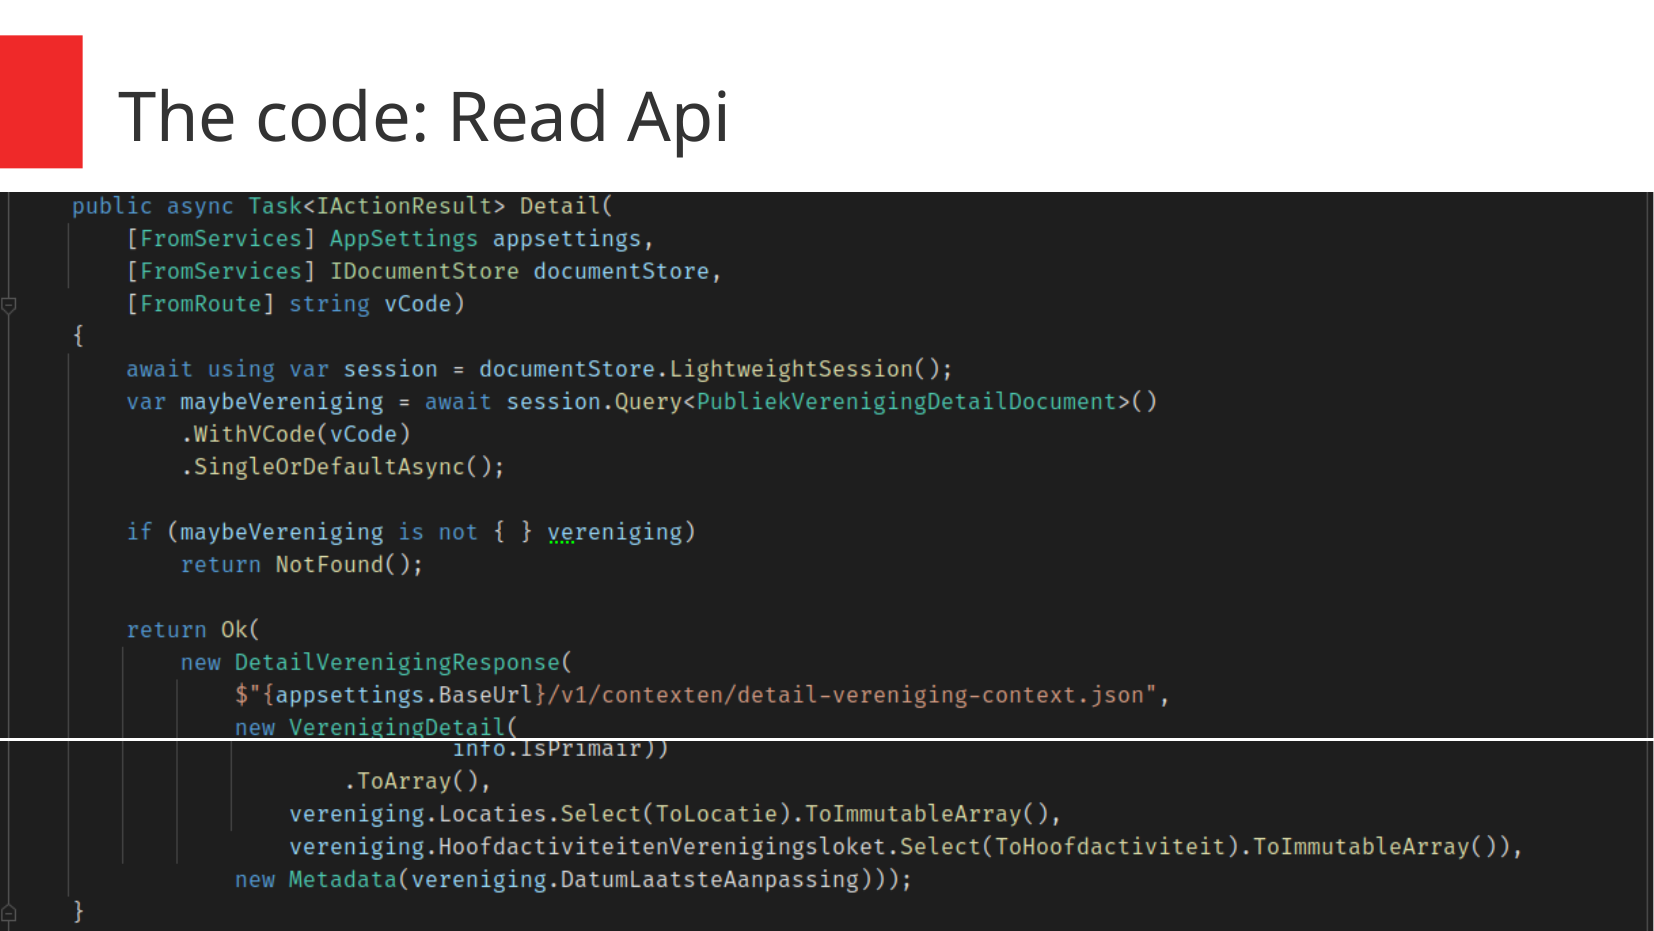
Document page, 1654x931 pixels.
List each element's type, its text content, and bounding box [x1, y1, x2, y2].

picture [0, 741, 1654, 931]
picture [0, 192, 1654, 738]
title The code: Read Api [118, 37, 1571, 192]
